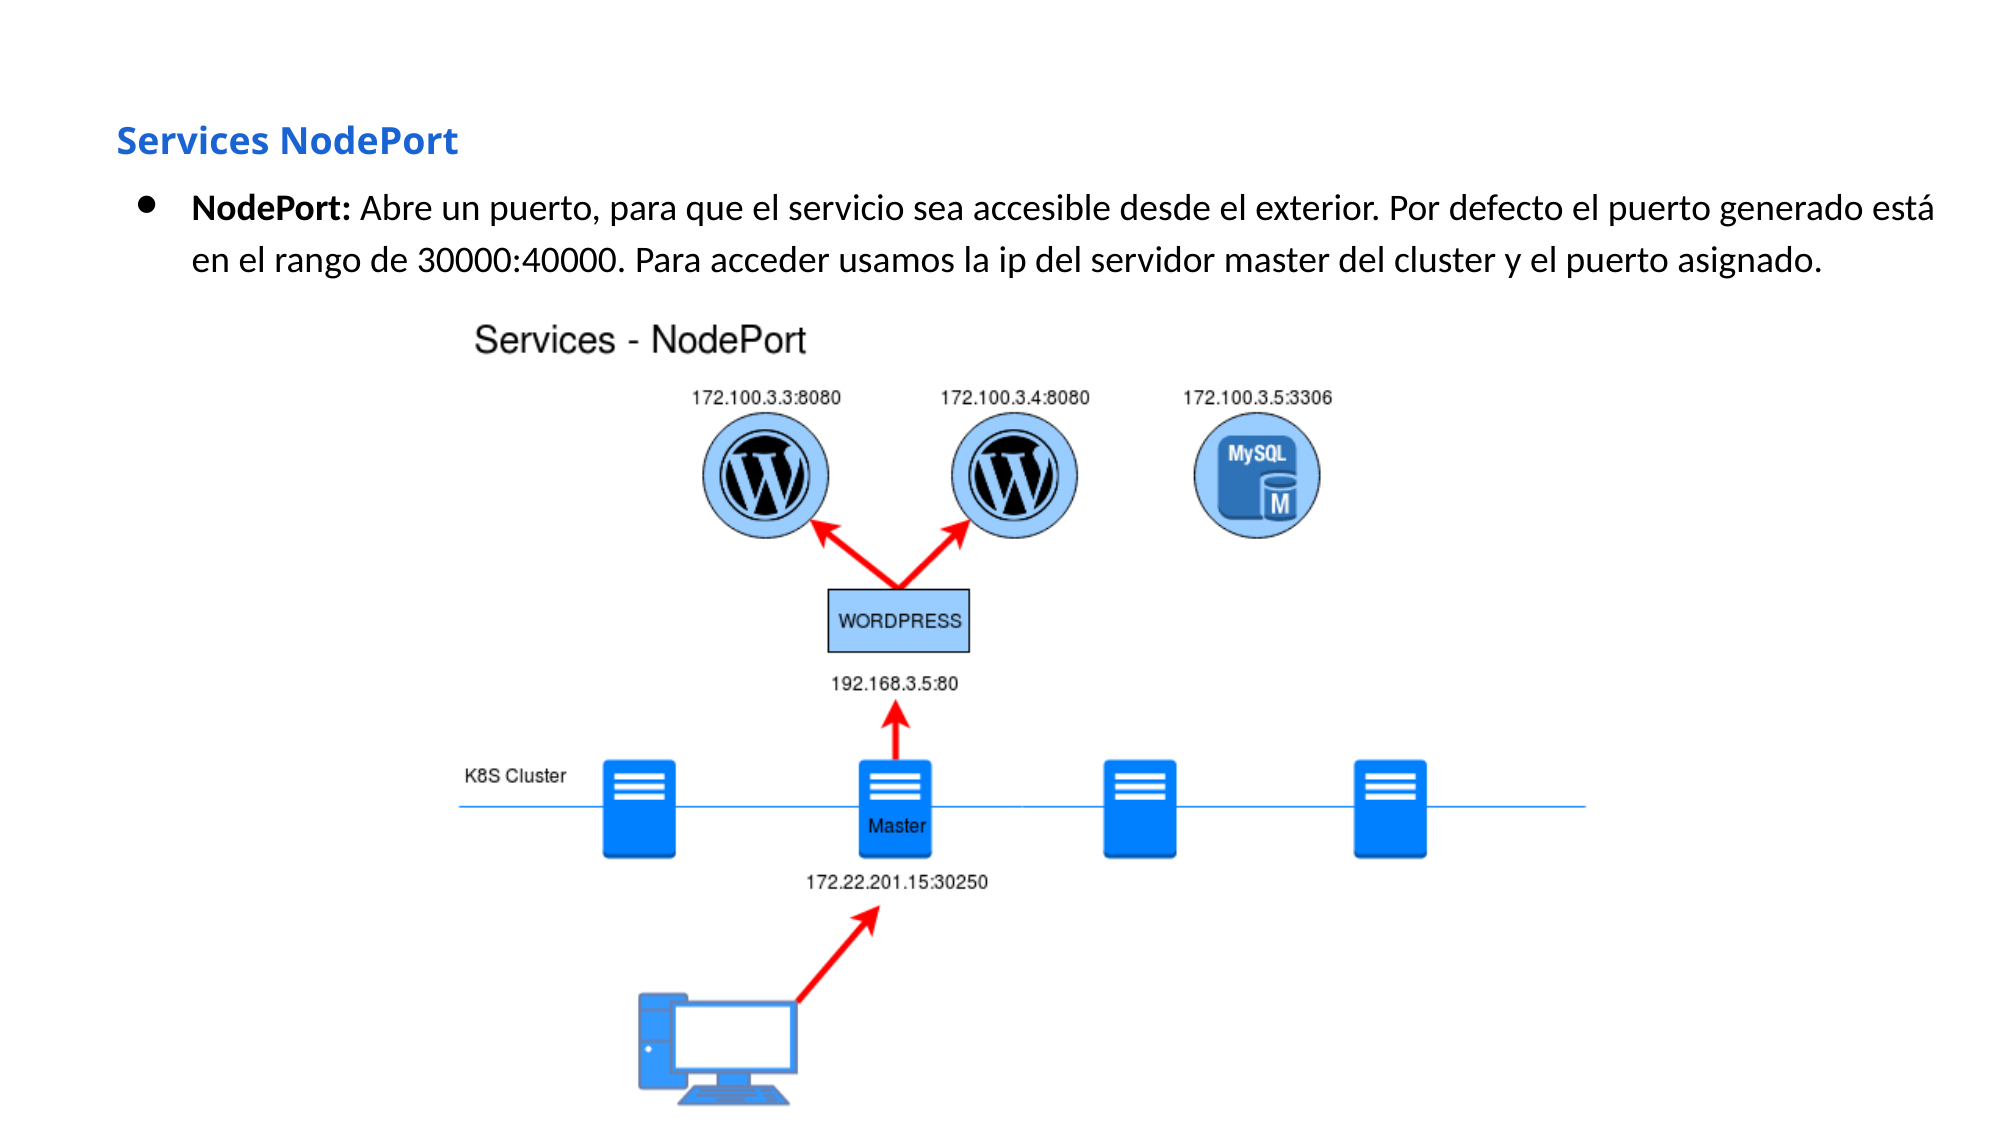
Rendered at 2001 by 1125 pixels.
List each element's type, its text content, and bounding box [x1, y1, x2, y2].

text_box Services NodePort [101, 110, 532, 170]
picture [396, 303, 1604, 1122]
text_box NodePort: Abre un puerto, para que el servicio sea accesible desde el exterior. Por defecto el puerto generado está en el rango de 30000:40000. Para acceder usamos la ip del servidor master del cluster y el puerto asignado. [101, 169, 1977, 323]
